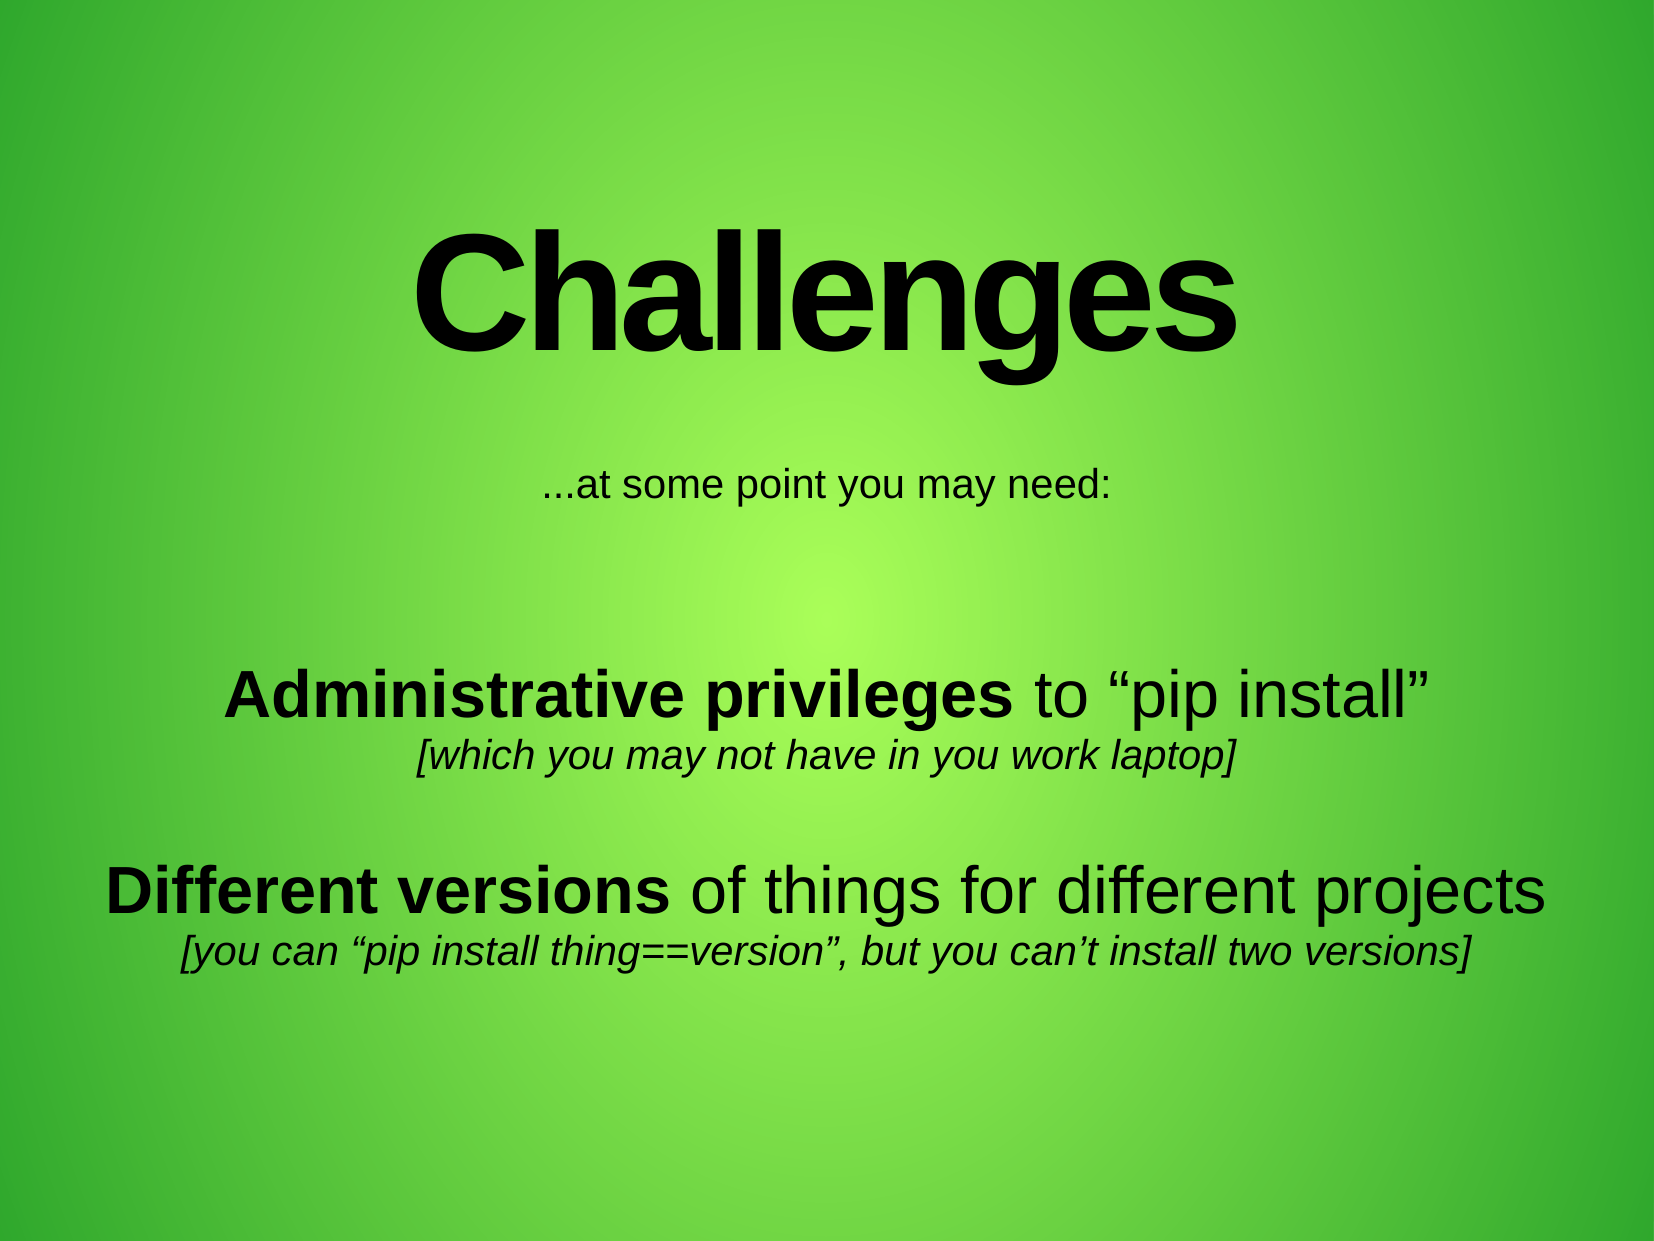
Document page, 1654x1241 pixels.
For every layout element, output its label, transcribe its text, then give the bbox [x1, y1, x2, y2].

subtitle Challenges ...at some point you may need: Administrative privileges to “pip install” [which you may not have in you work laptop] Different versions of things for different projects [you can “pip install thing==version”, but you can’t install two versions] [82, 112, 1571, 1062]
